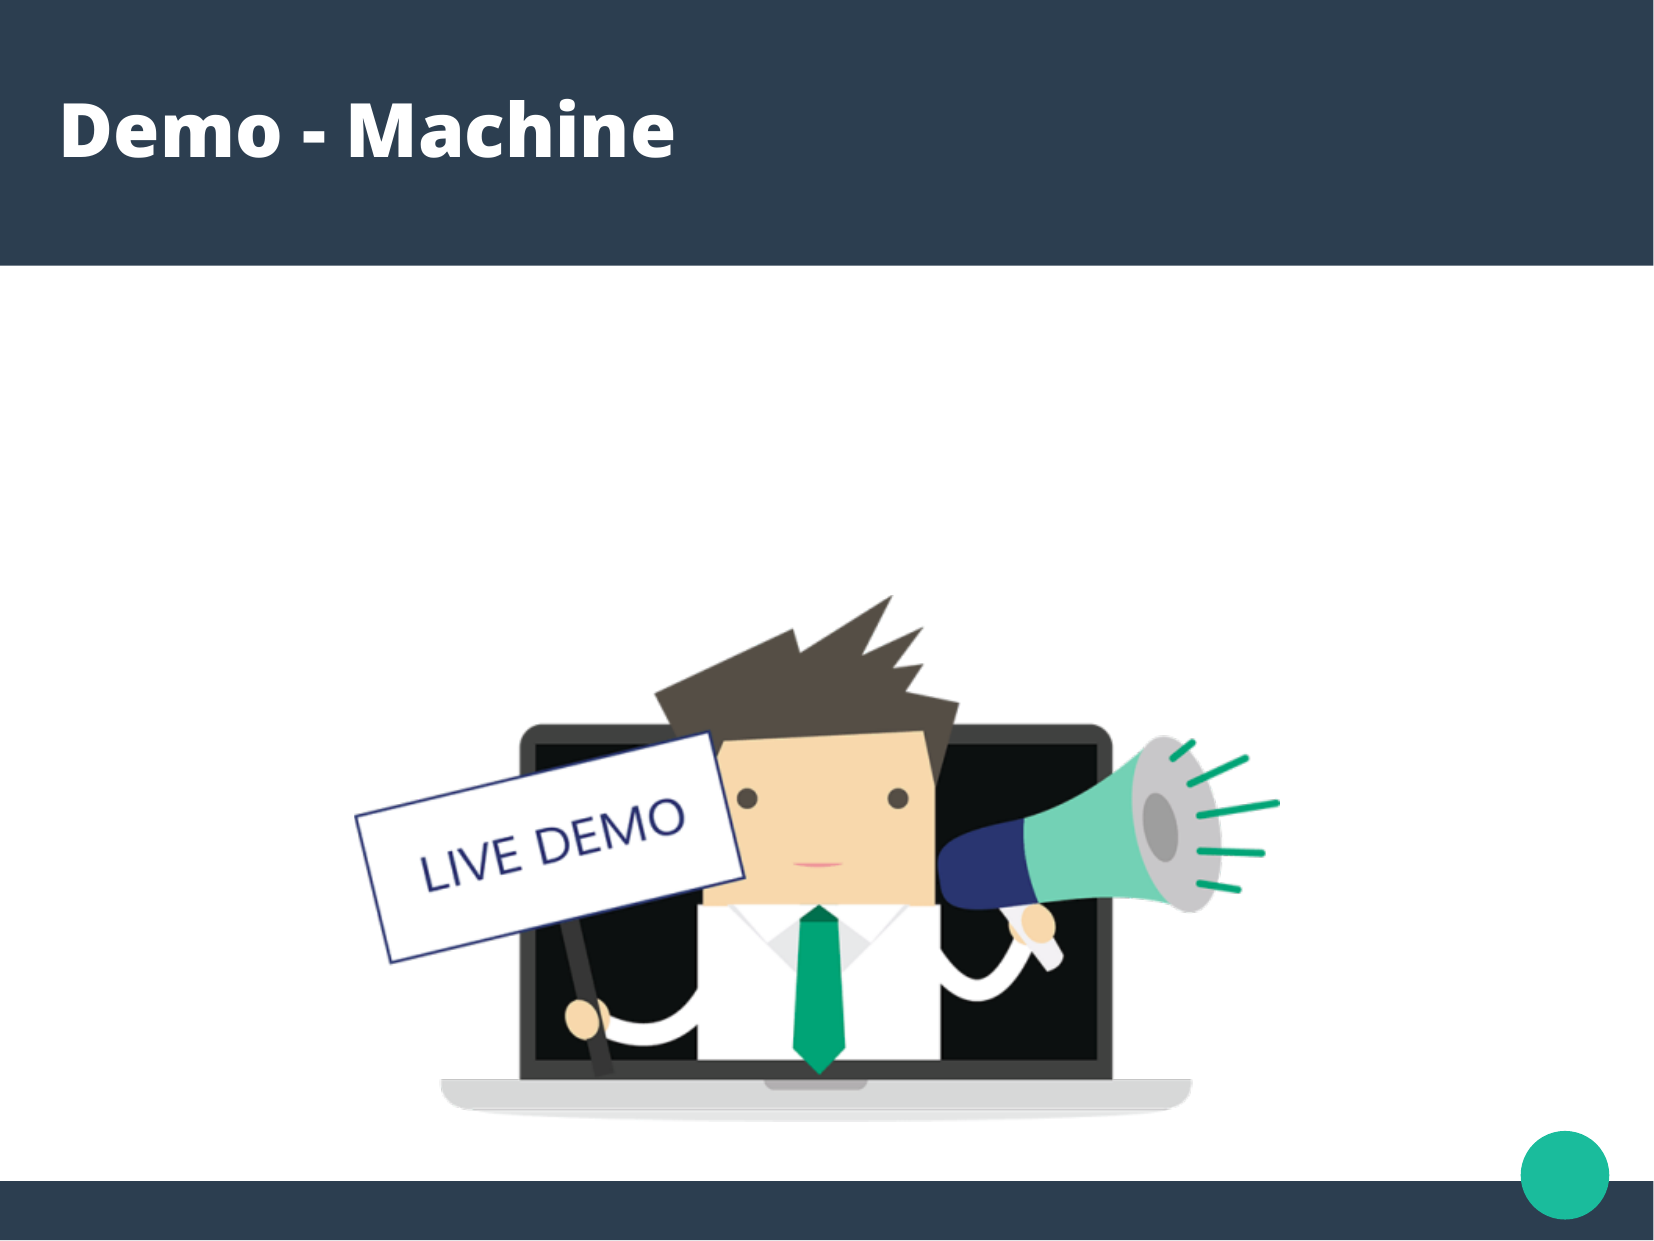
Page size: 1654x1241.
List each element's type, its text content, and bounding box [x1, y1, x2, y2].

picture [354, 595, 1280, 1123]
title Demo - Machine [59, 49, 1595, 207]
